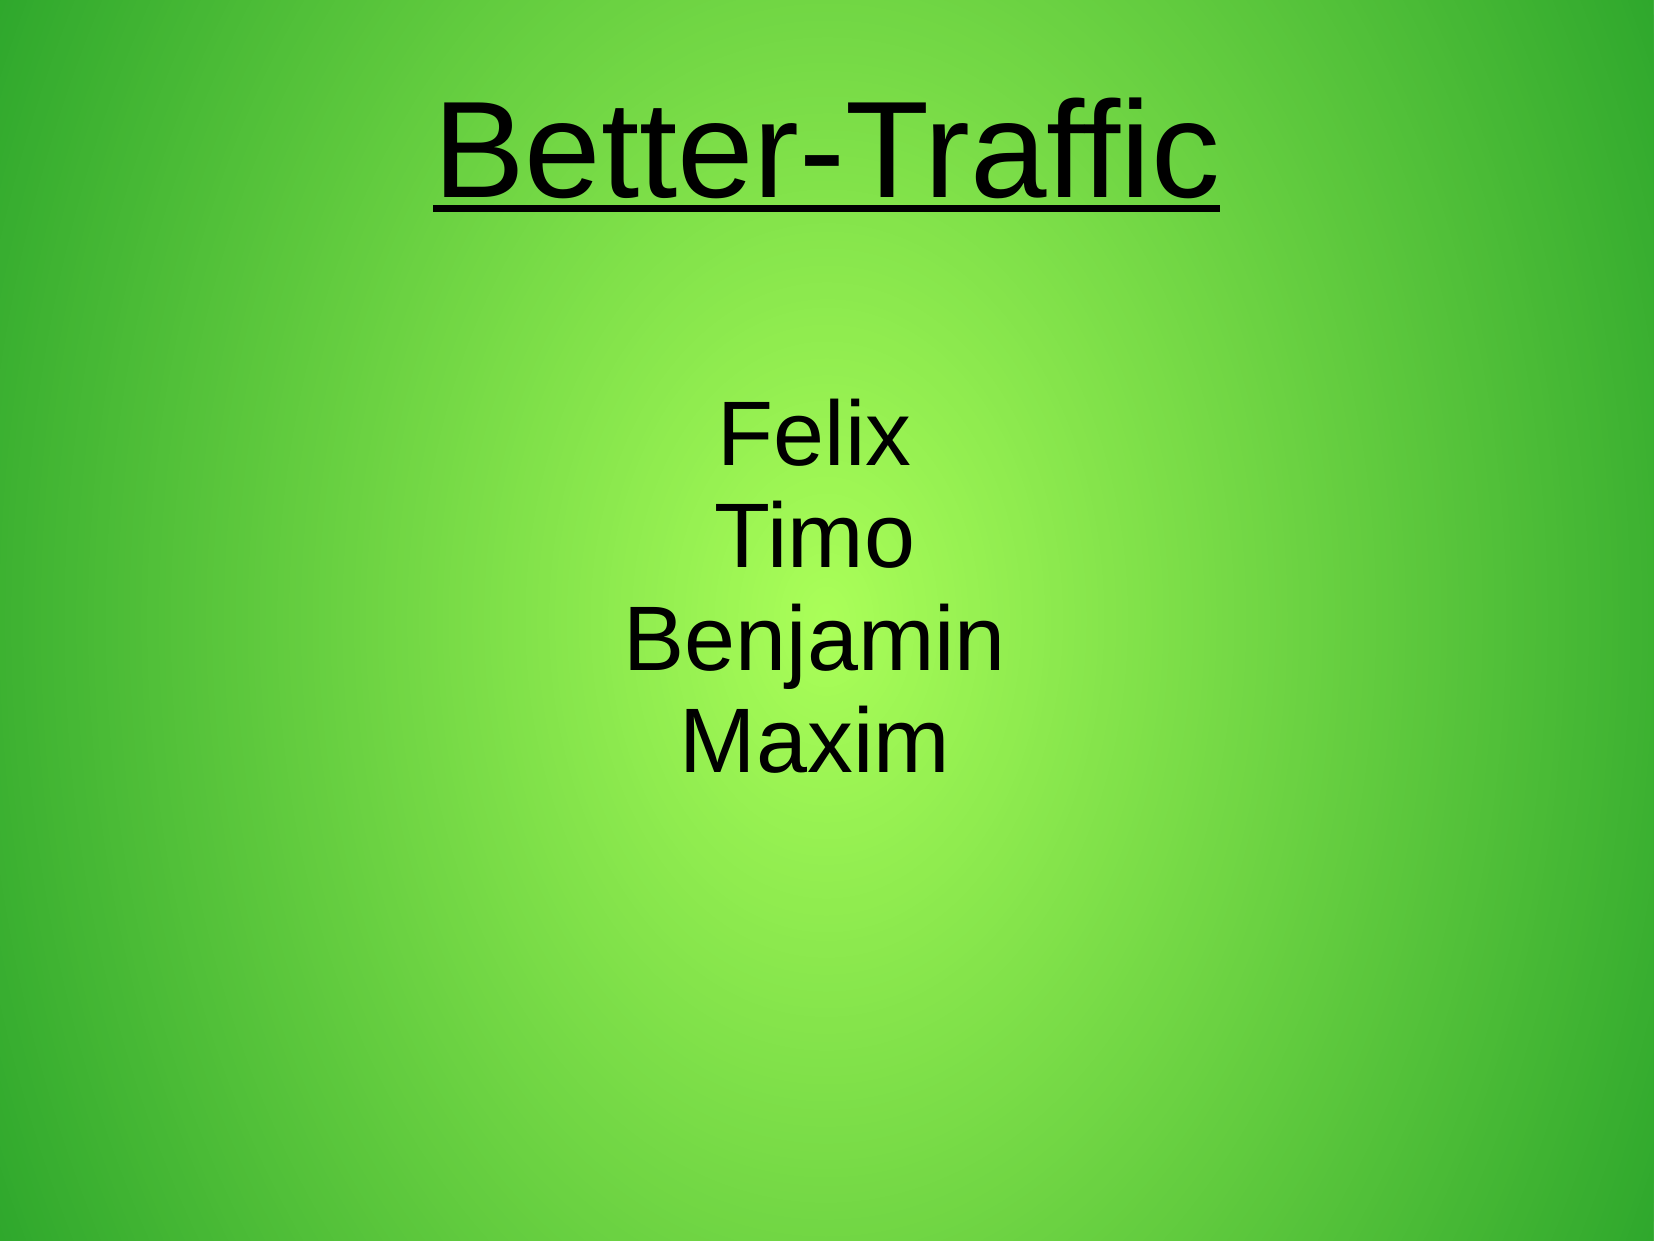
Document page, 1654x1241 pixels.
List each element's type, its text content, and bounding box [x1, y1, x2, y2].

title Felix Timo Benjamin Maxim [70, 241, 1559, 934]
title Better-Traffic [82, 47, 1571, 252]
